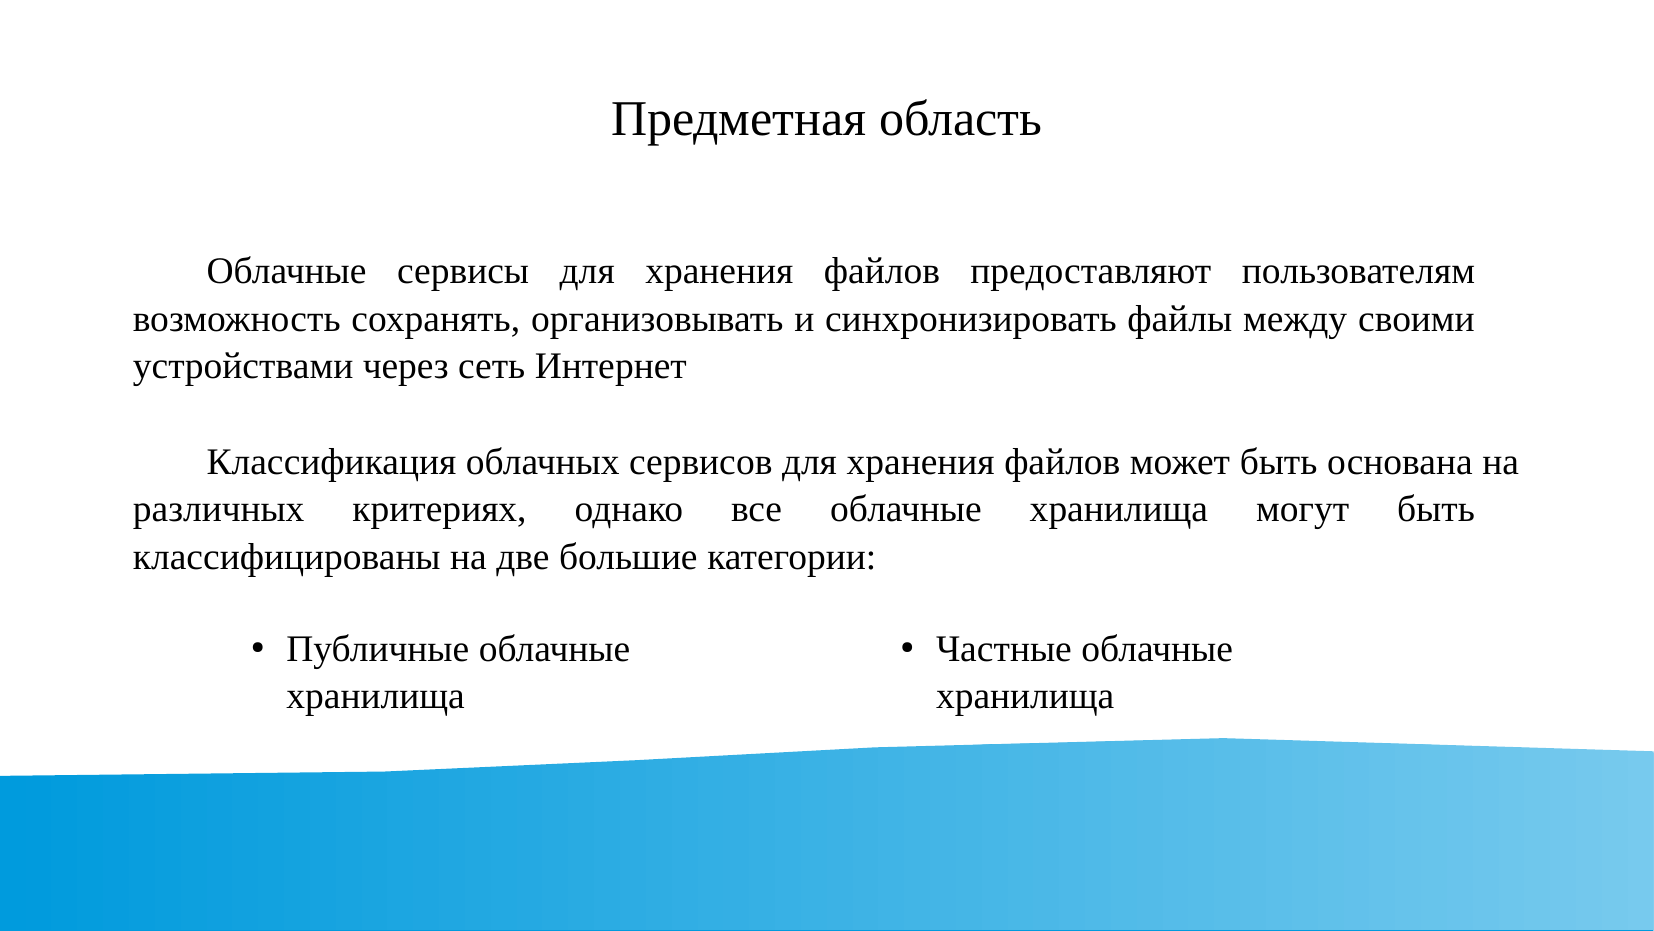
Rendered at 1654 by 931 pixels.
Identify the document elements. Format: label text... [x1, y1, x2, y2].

text_box Частные облачные хранилища [885, 614, 1418, 733]
text_box Публичные облачные хранилища [236, 614, 768, 733]
title Предметная область [0, 29, 1654, 207]
text_box Облачные сервисы для хранения файлов предоставляют пользователям возможность сохранять, организовывать и синхронизировать файлы между своими устройствами через сеть Интернет Классификация облачных сервисов для хранения файлов может быть основана на различных критериях, однако все облачные хранилища могут быть классифицированы на две большие категории: [118, 236, 1536, 591]
